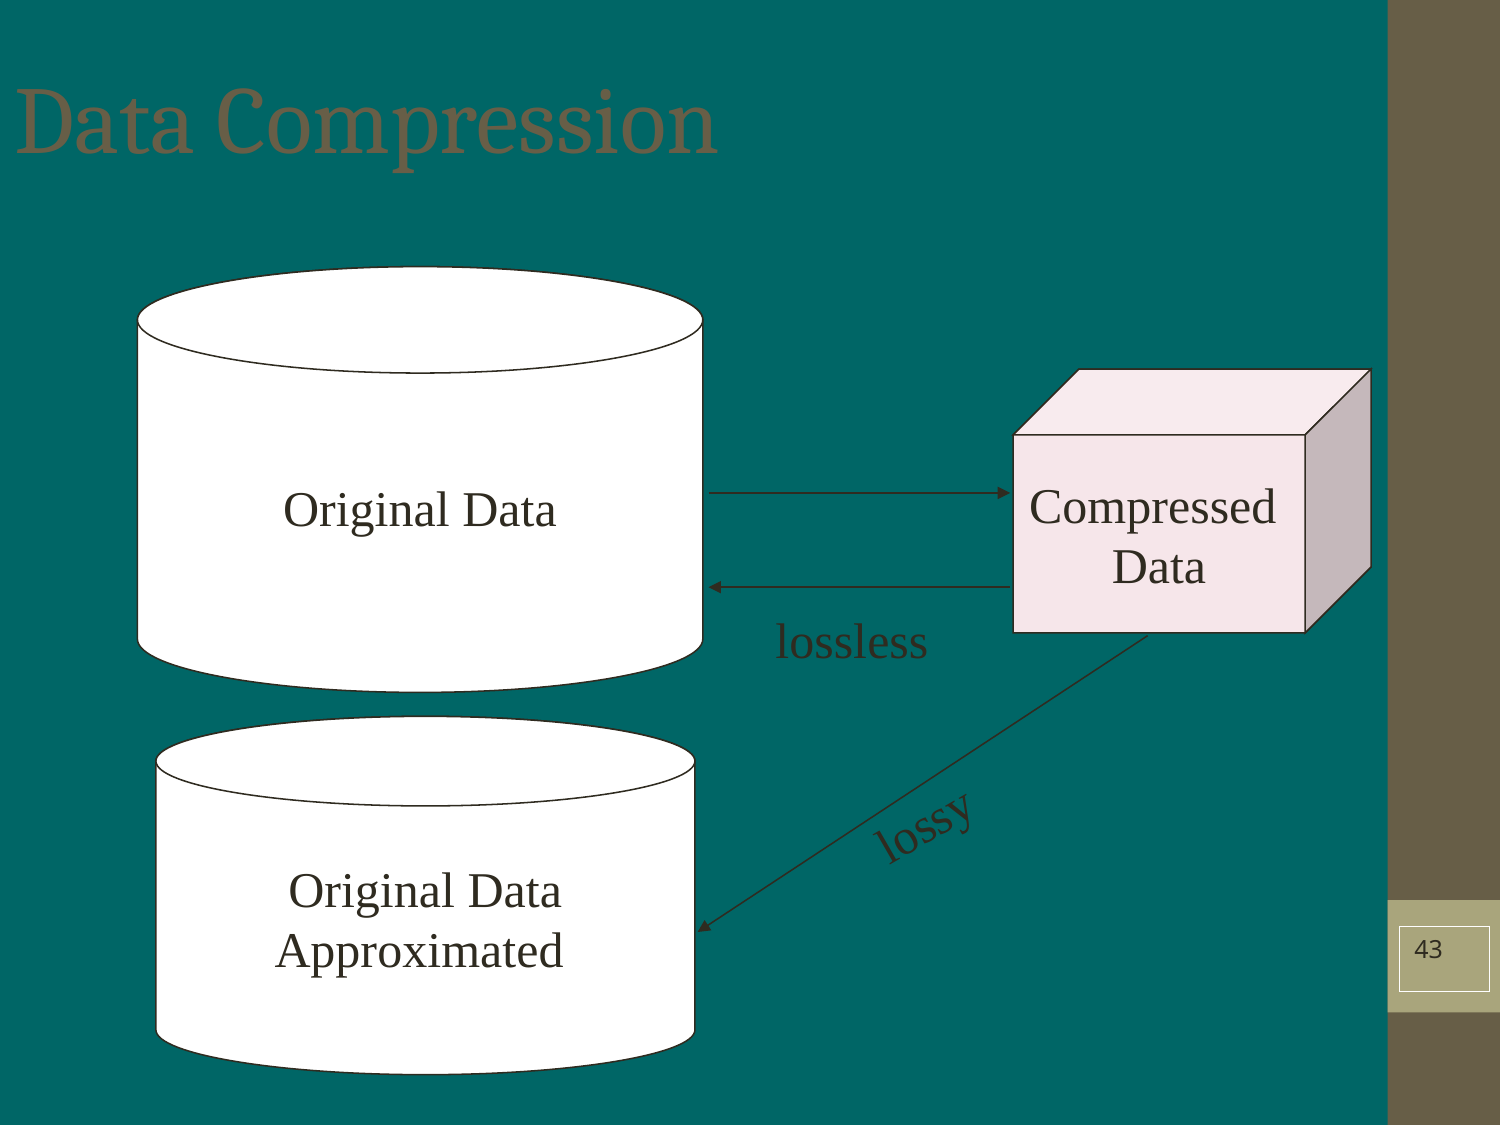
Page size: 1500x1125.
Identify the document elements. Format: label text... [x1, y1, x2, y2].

title Data Compression [0, 50, 946, 150]
text_box lossless [760, 601, 944, 677]
text_box lossy [847, 756, 1001, 888]
text_box Original Data [137, 324, 703, 693]
text_box Original Data Approximated [155, 762, 695, 1075]
text_box Compressed Data [1013, 435, 1305, 633]
slide_number <number> [1399, 926, 1490, 992]
